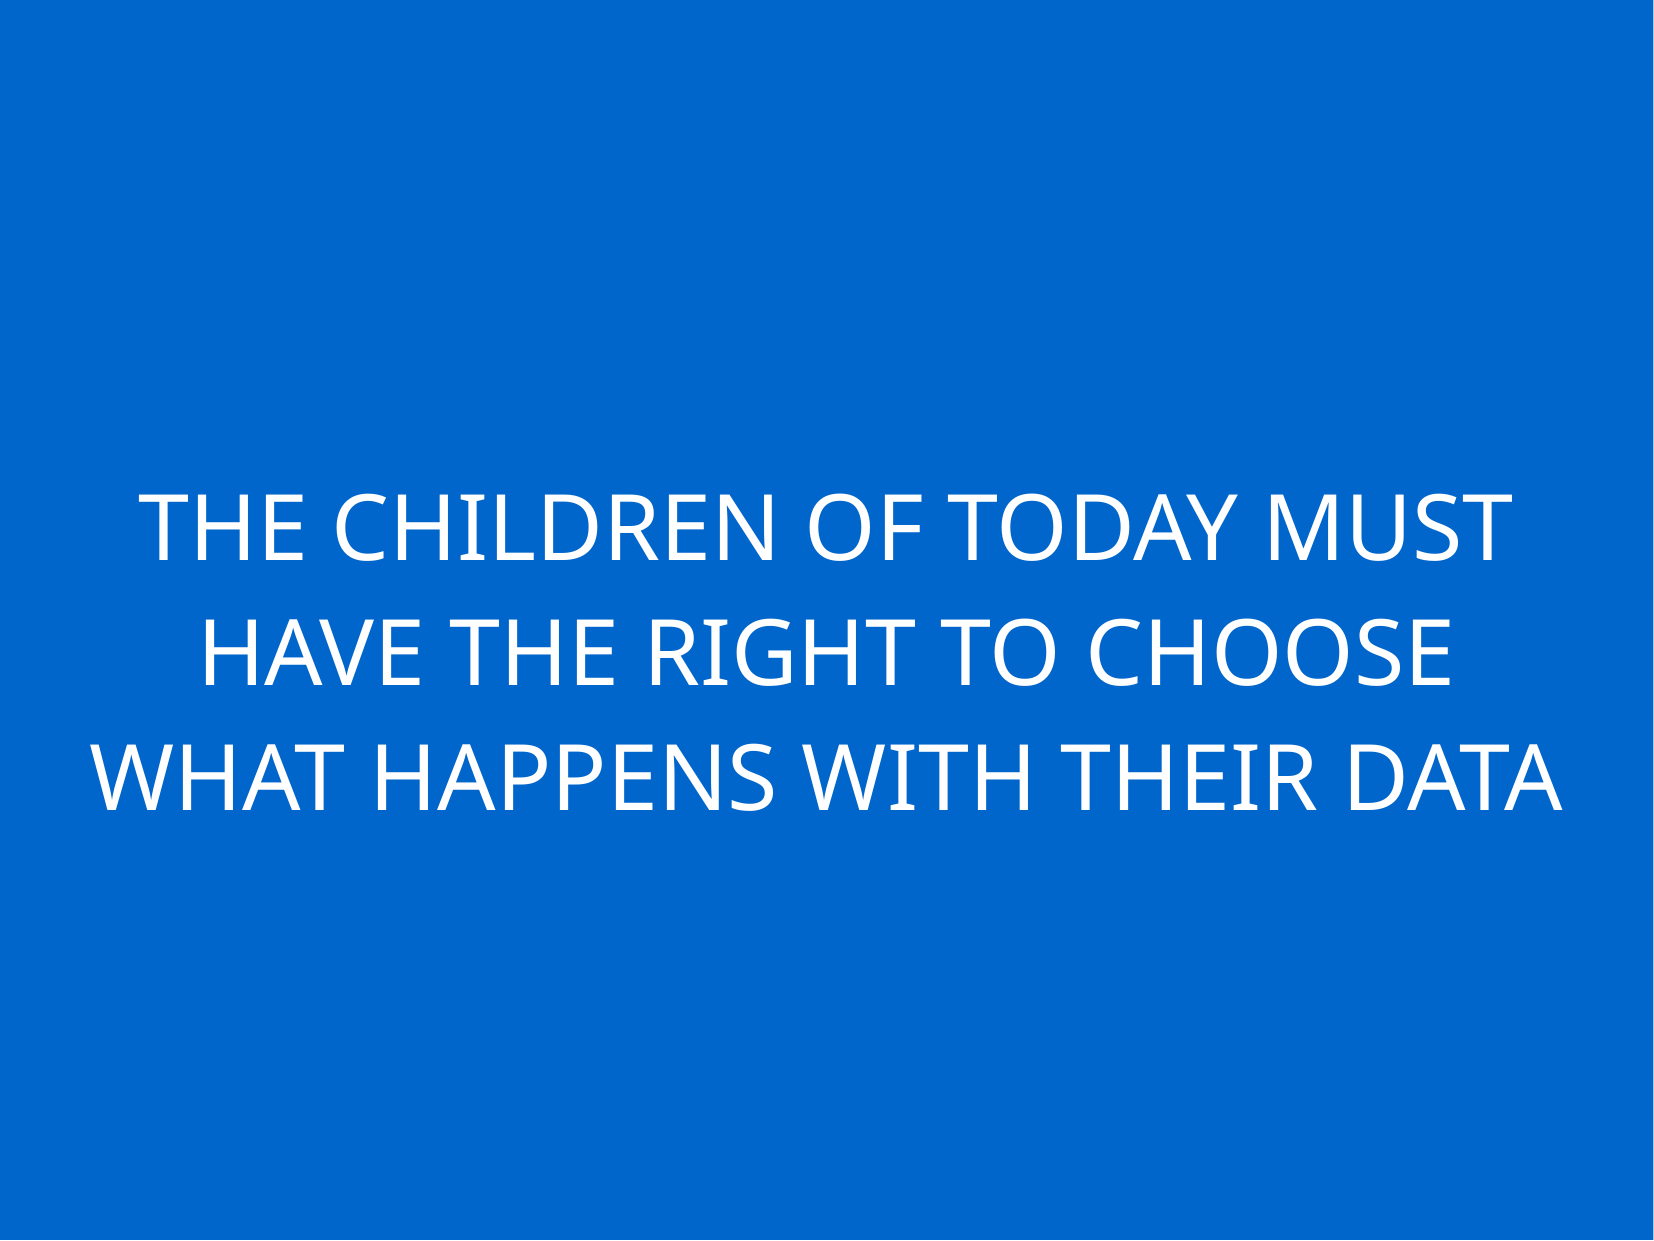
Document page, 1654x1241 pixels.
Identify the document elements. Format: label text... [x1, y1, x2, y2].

subtitle THE CHILDREN OF TODAY MUST HAVE THE RIGHT TO CHOOSE WHAT HAPPENS WITH THEIR DATA [82, 290, 1571, 1010]
